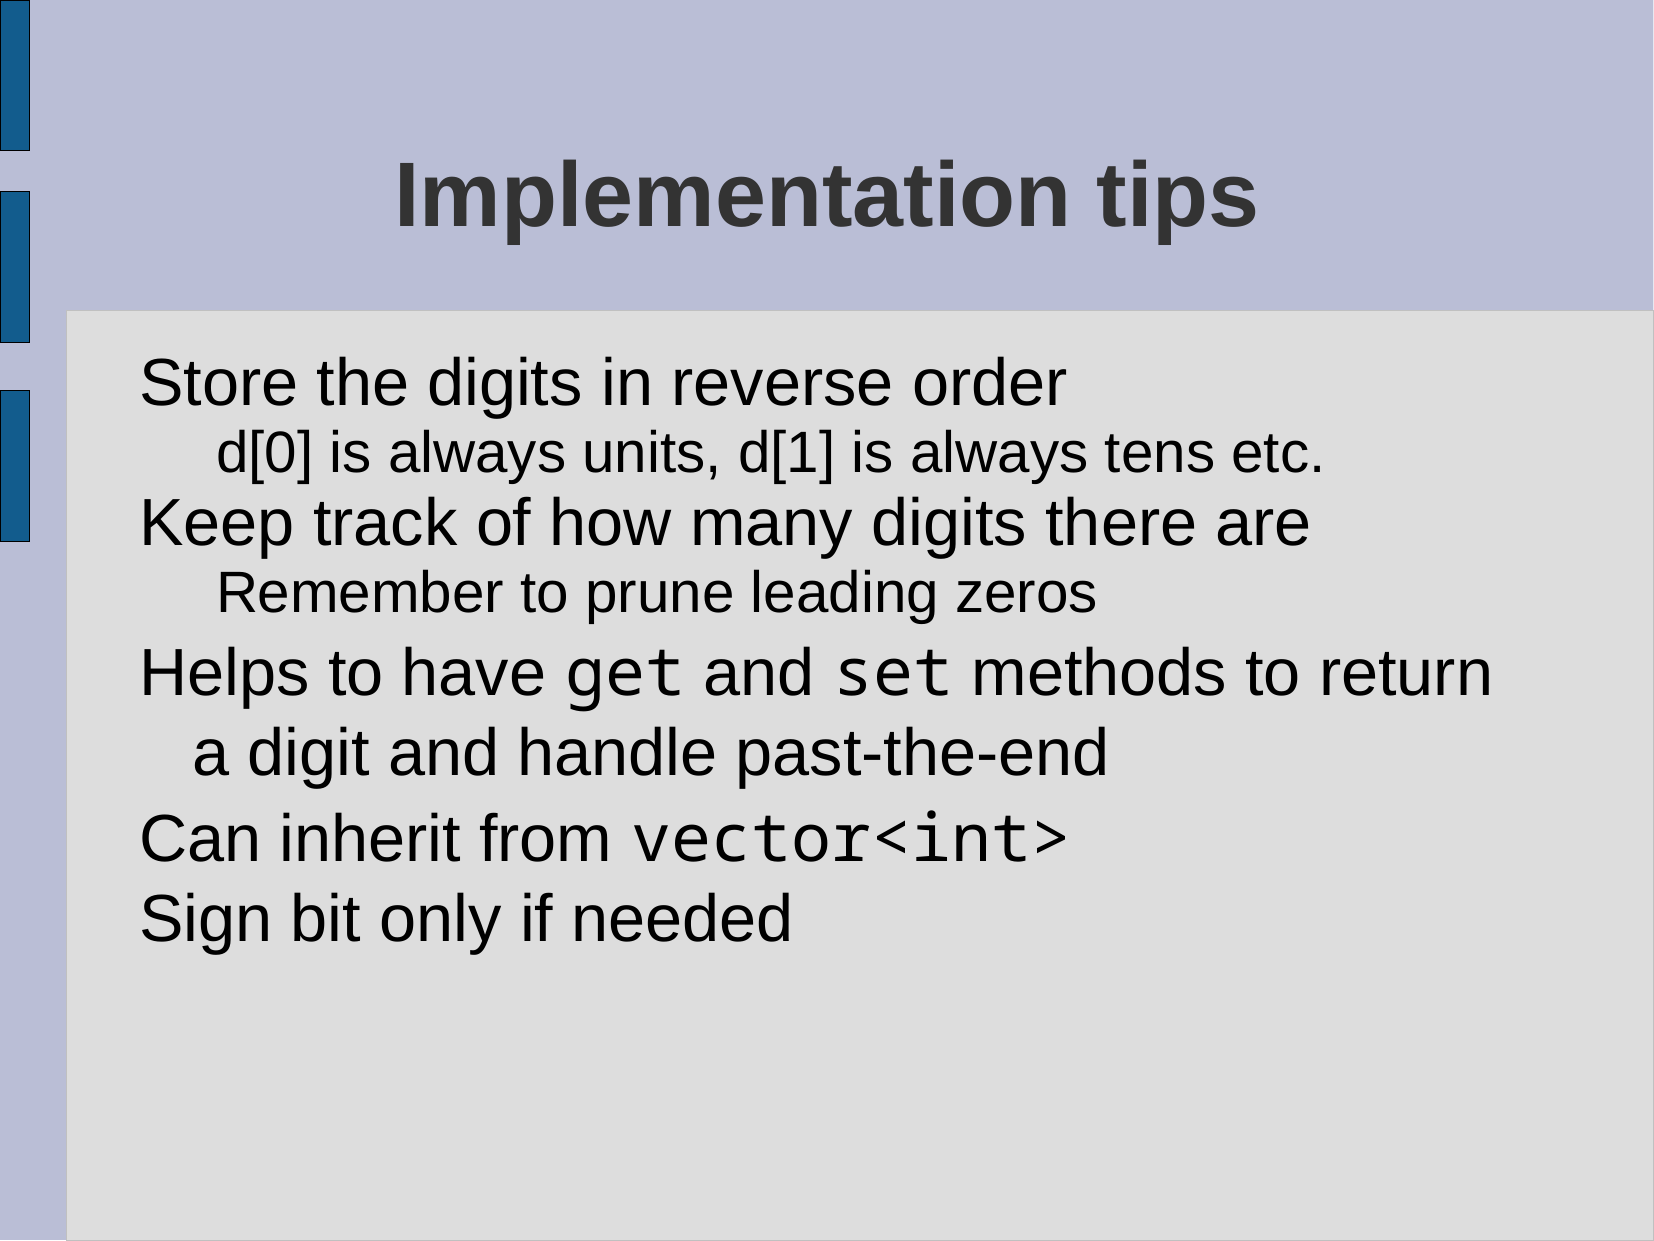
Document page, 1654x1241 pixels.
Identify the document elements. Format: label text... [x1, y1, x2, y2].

title Implementation tips [121, 98, 1534, 291]
list Store the digits in reverse order d[0] is always units, d[1] is always tens etc. Keep track of how many digits there are Remember to prune leading zeros Helps to have get and set methods to return a digit and handle past-the-end Can inherit from vector<int> Sign bit only if needed [121, 344, 1534, 1112]
